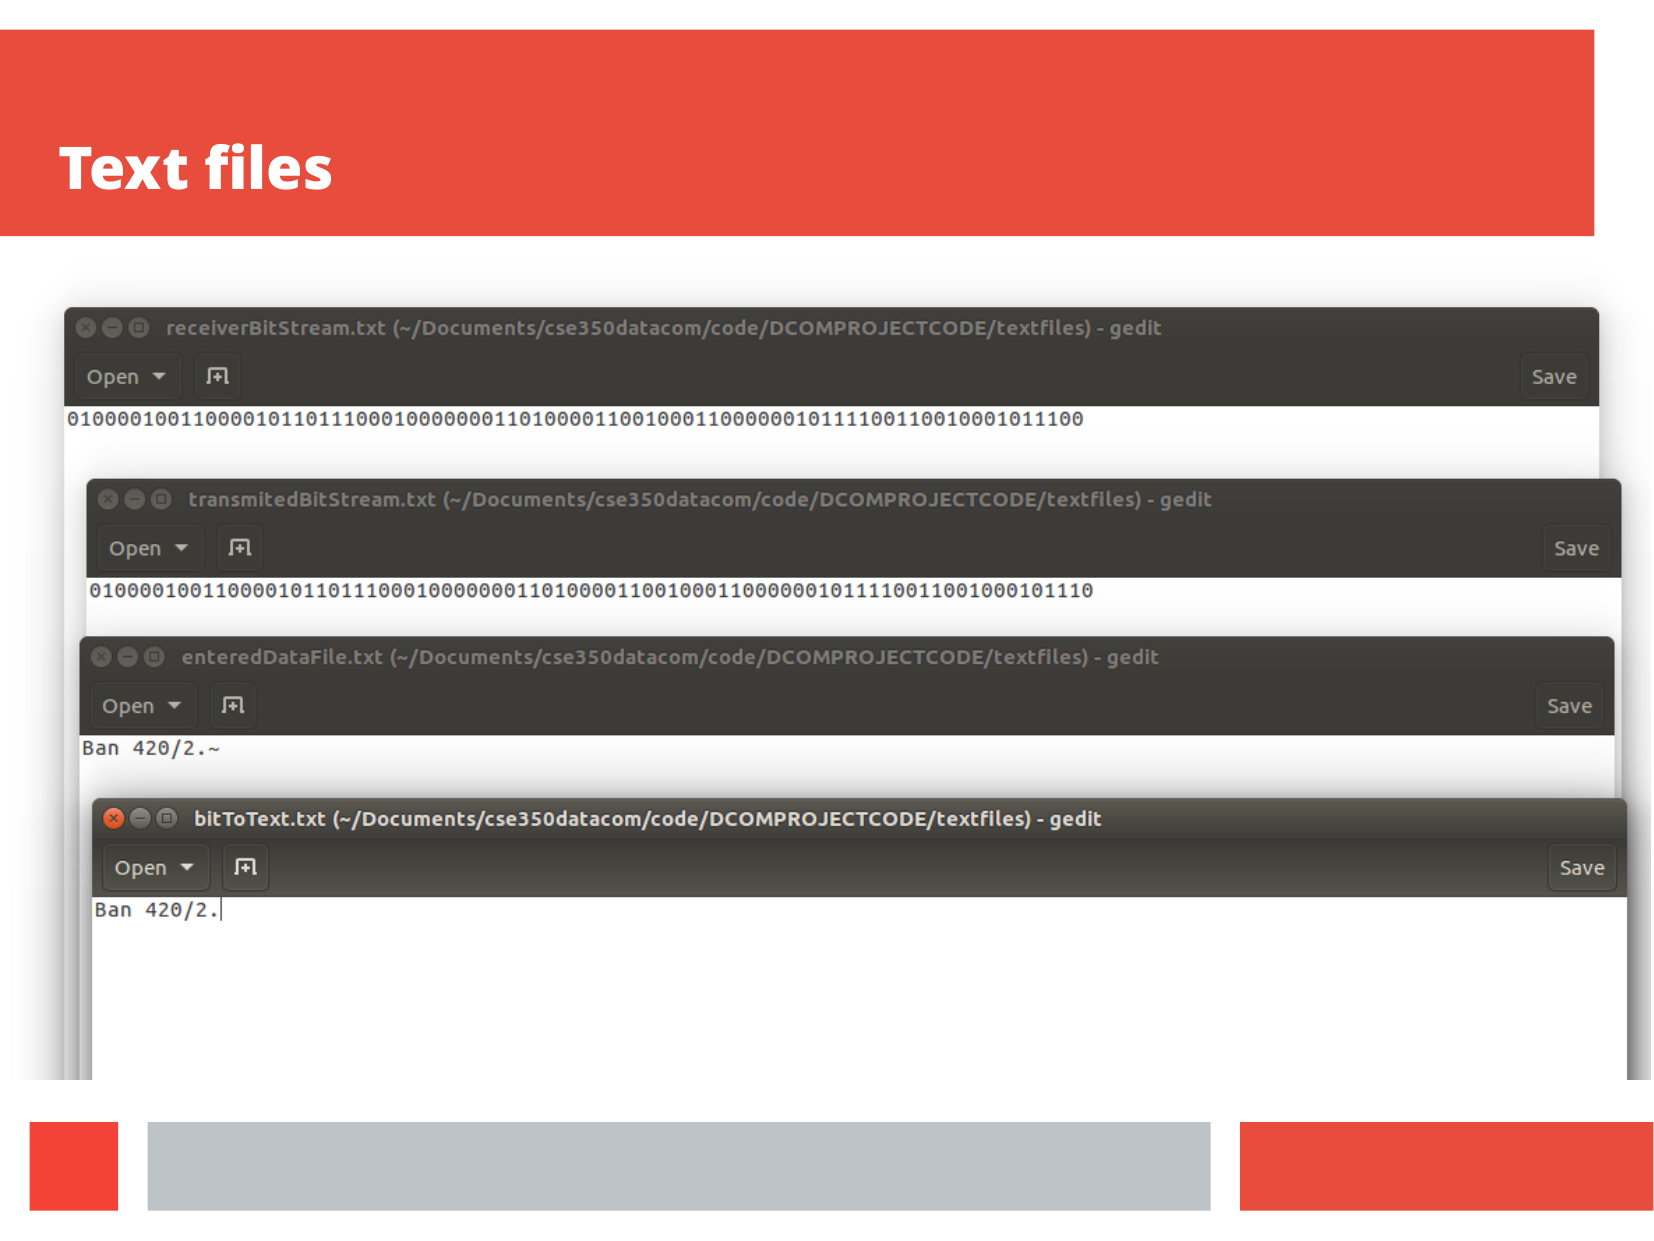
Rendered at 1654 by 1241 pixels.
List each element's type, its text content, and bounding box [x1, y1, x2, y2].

title Text files [59, 59, 1595, 207]
picture [0, 246, 1651, 1081]
